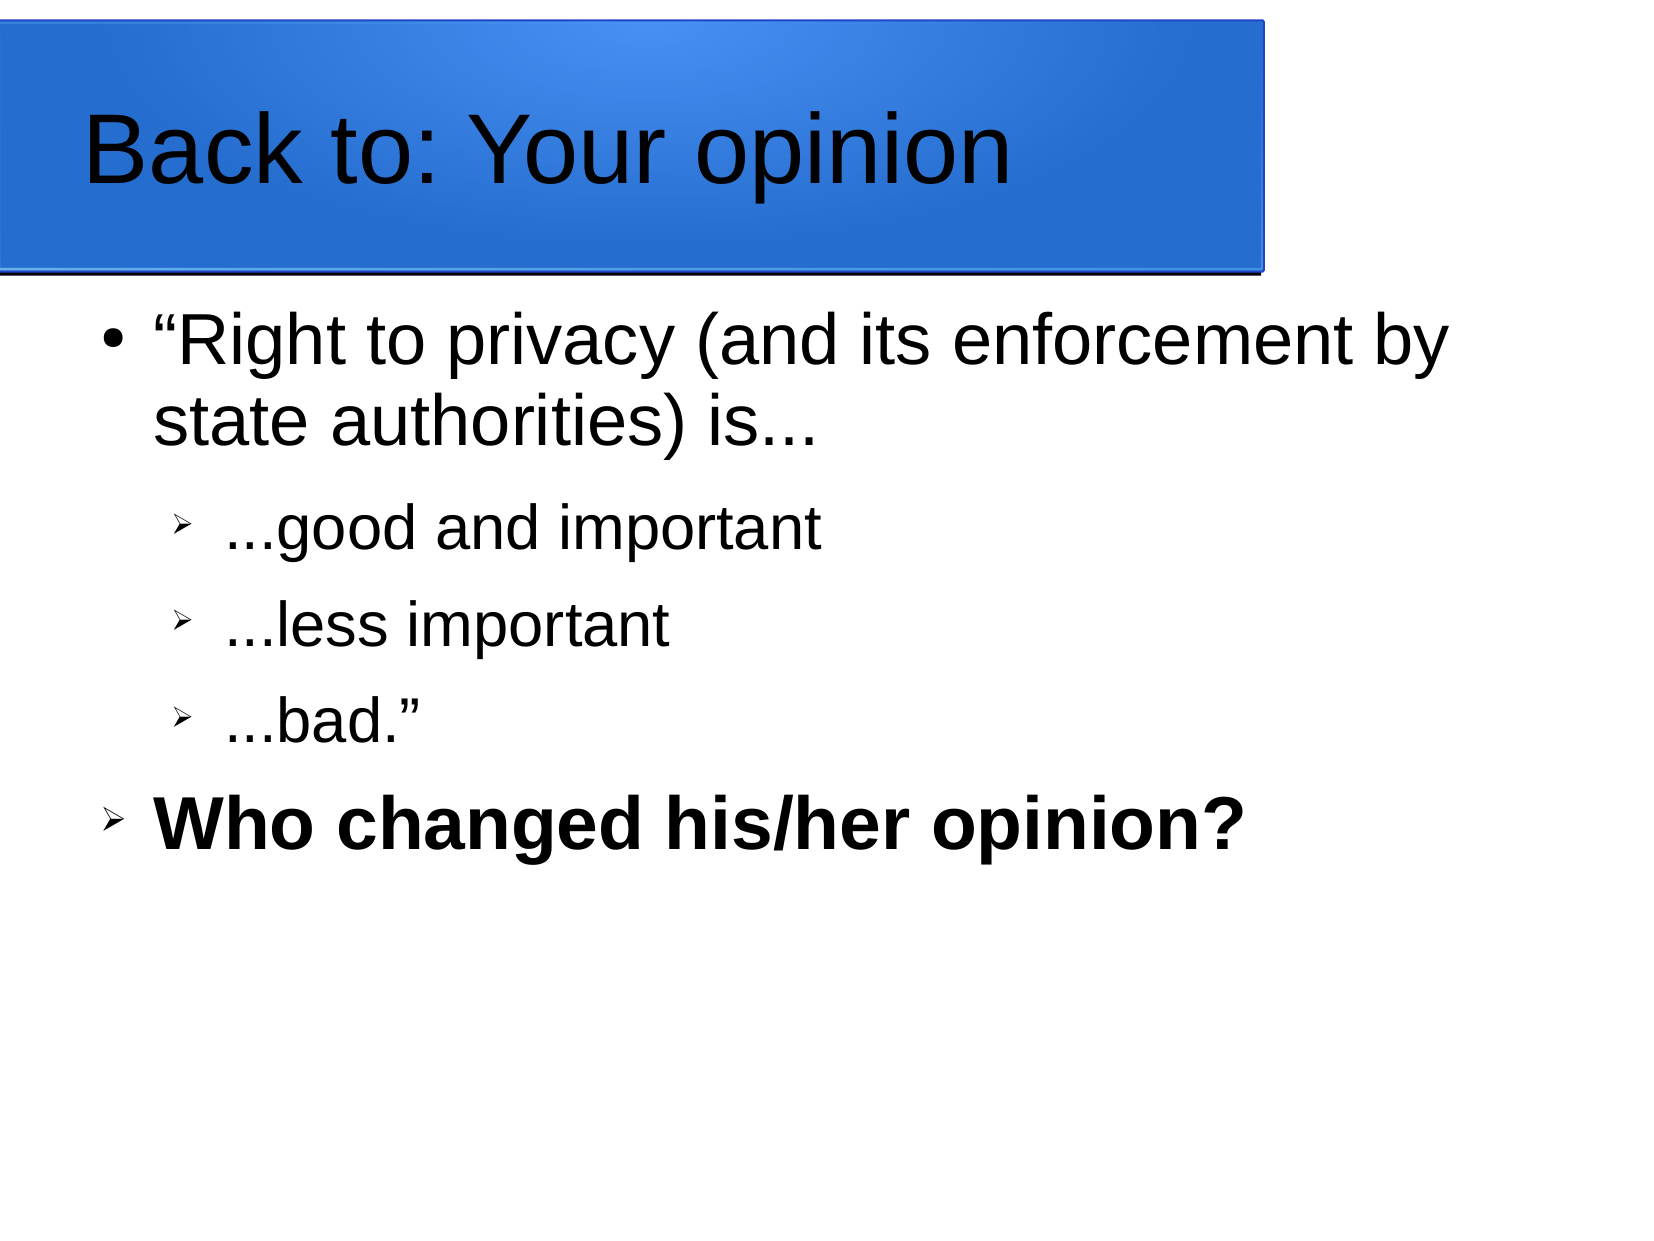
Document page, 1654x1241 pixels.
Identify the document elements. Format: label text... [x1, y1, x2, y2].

list “Right to privacy (and its enforcement by state authorities) is... ...good and important ...less important ...bad.” Who changed his/her opinion? [82, 299, 1571, 1019]
title Back to: Your opinion [82, 47, 1235, 252]
